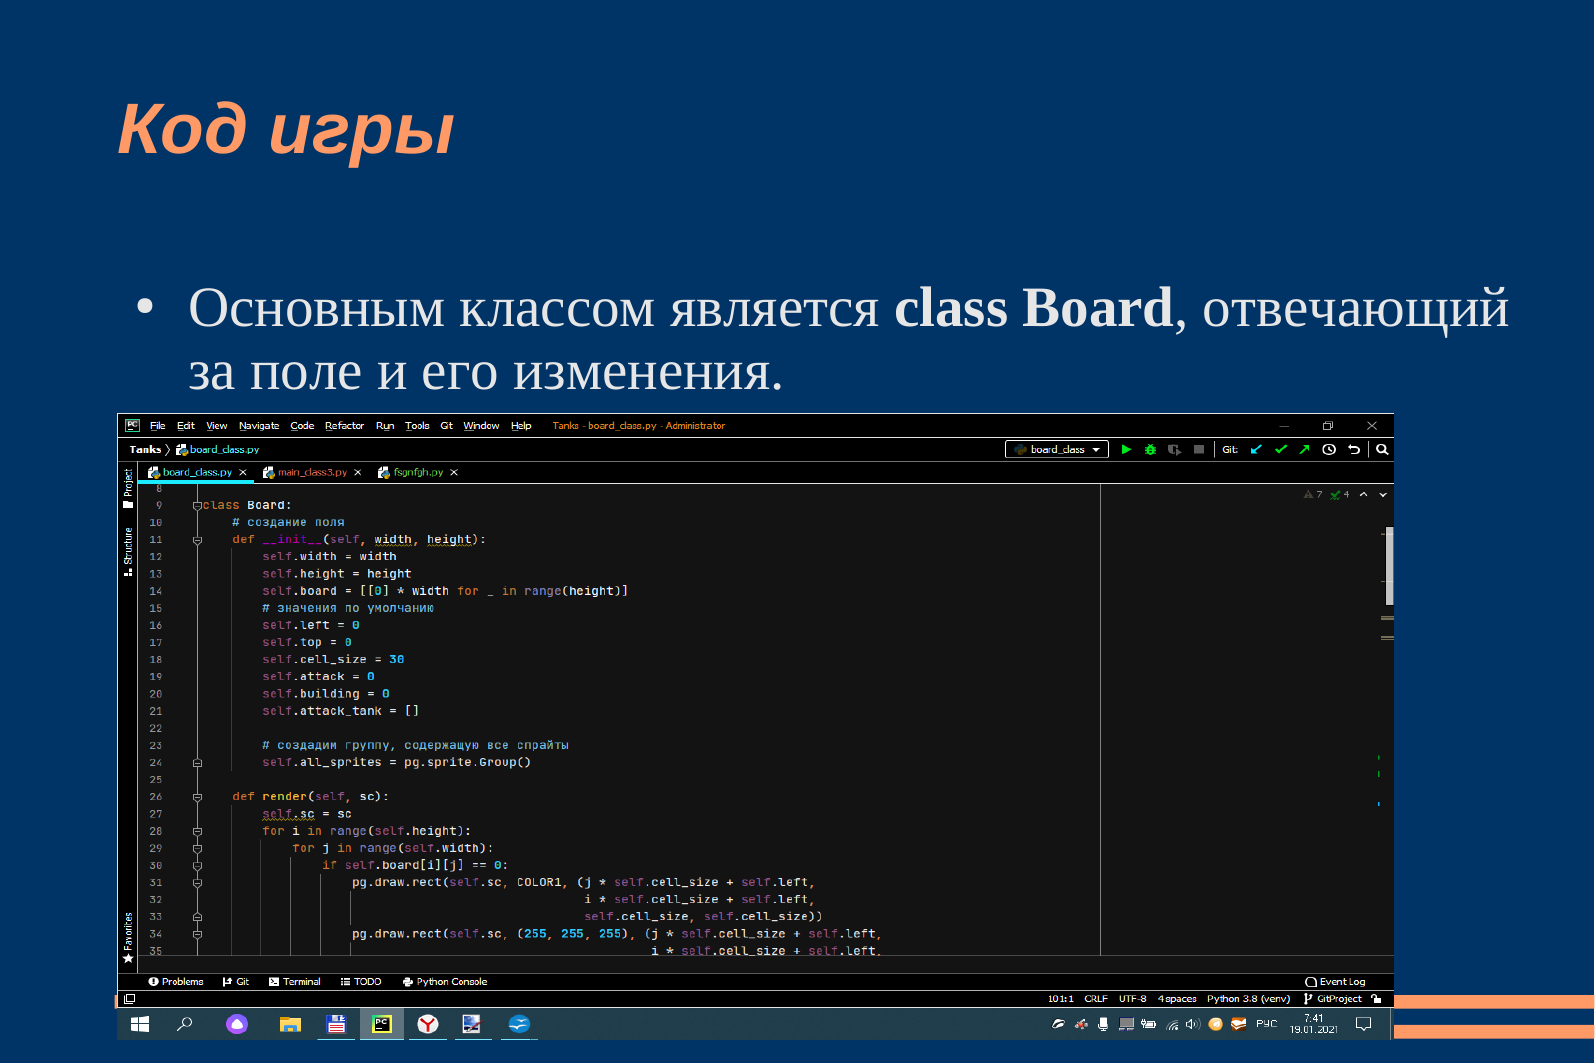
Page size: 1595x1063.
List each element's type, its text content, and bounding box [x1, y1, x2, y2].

title Код игры [117, 39, 1479, 218]
picture [117, 413, 1394, 1040]
list Основным классом является class Board, отвечающий за поле и его изменения. [117, 276, 1524, 406]
